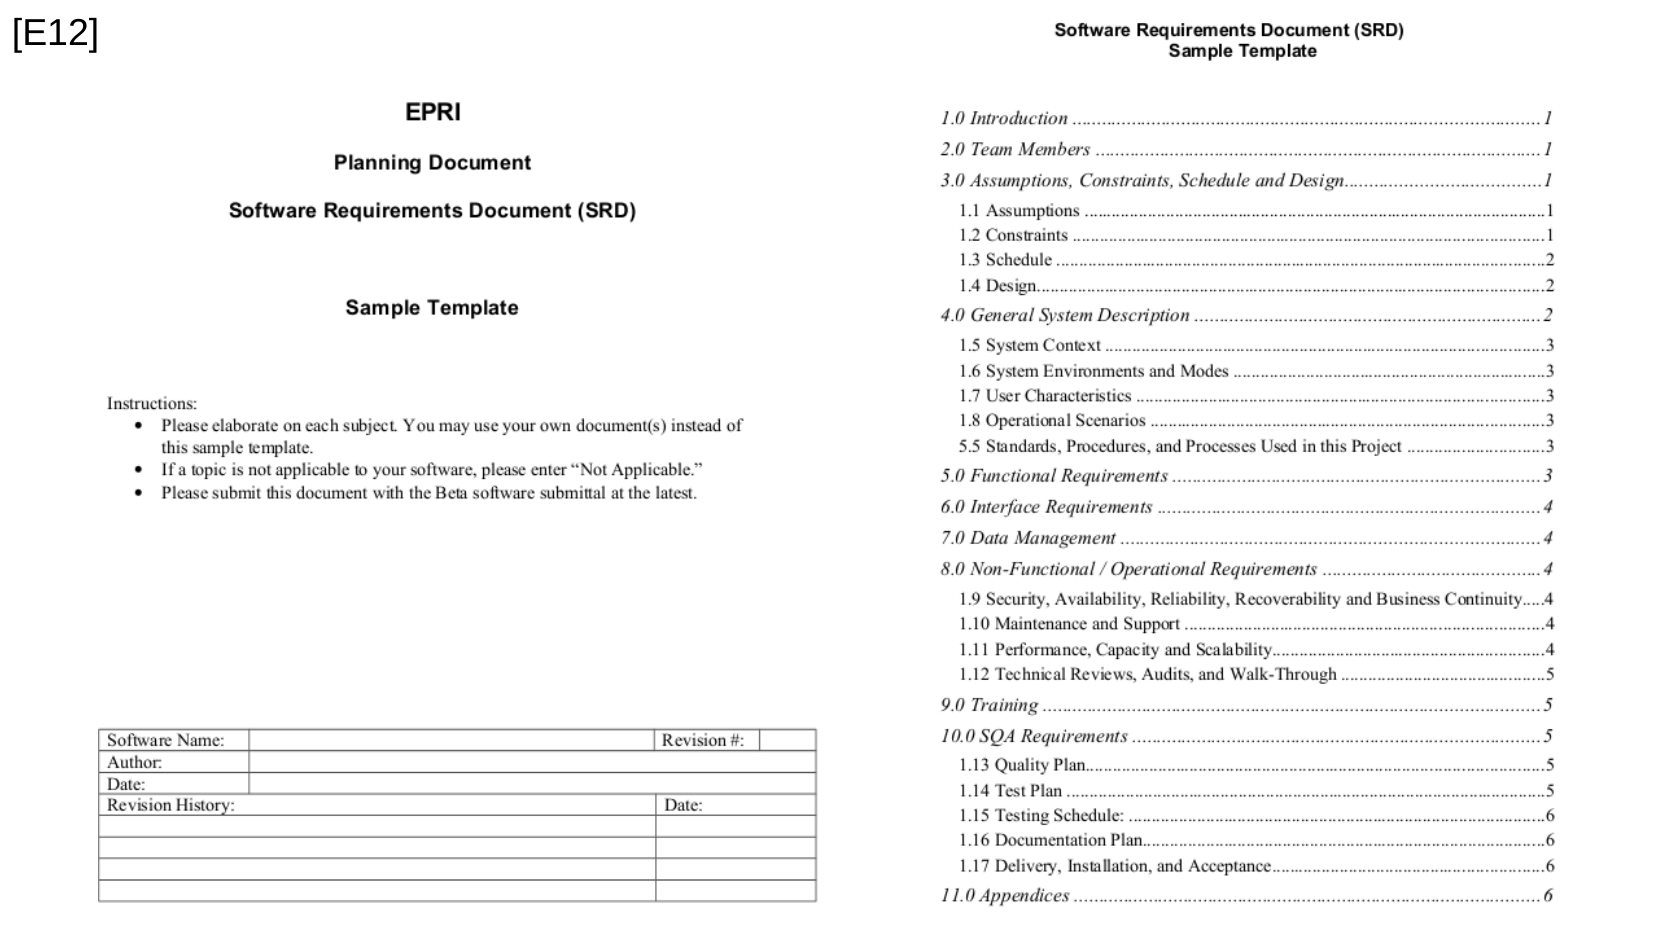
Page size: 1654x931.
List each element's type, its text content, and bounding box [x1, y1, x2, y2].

picture [98, 22, 1555, 908]
text_box [E12] [0, 0, 178, 119]
